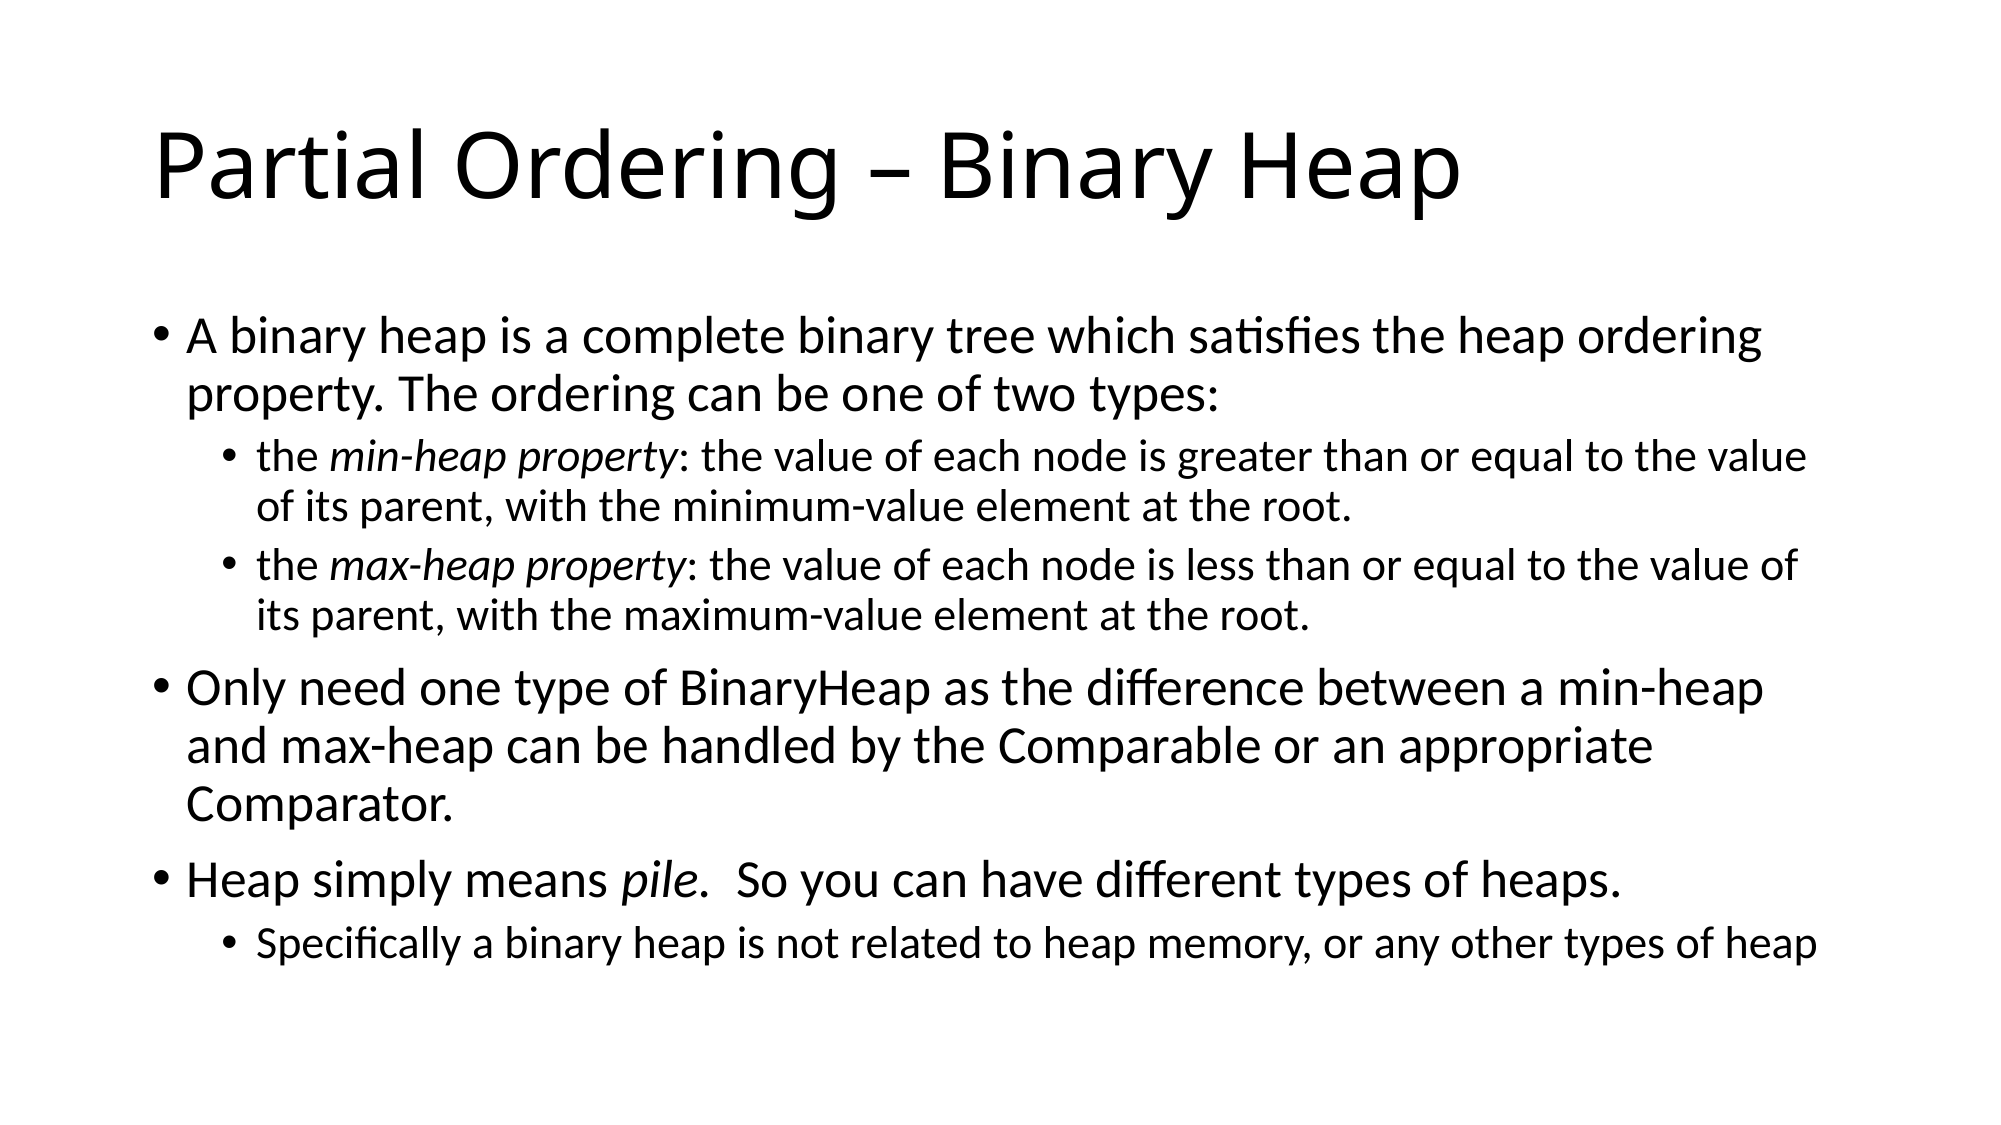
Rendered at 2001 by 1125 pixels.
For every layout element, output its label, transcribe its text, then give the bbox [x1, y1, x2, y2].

list A binary heap is a complete binary tree which satisfies the heap ordering property. The ordering can be one of two types: the min-heap property: the value of each node is greater than or equal to the value of its parent, with the minimum-value element at the root. the max-heap property: the value of each node is less than or equal to the value of its parent, with the maximum-value element at the root. Only need one type of BinaryHeap as the difference between a min-heap and max-heap can be handled by the Comparable or an appropriate Comparator. Heap simply means pile. So you can have different types of heaps. Specifically a binary heap is not related to heap memory, or any other types of heap [137, 299, 1863, 1014]
title Partial Ordering – Binary Heap [137, 59, 1863, 278]
